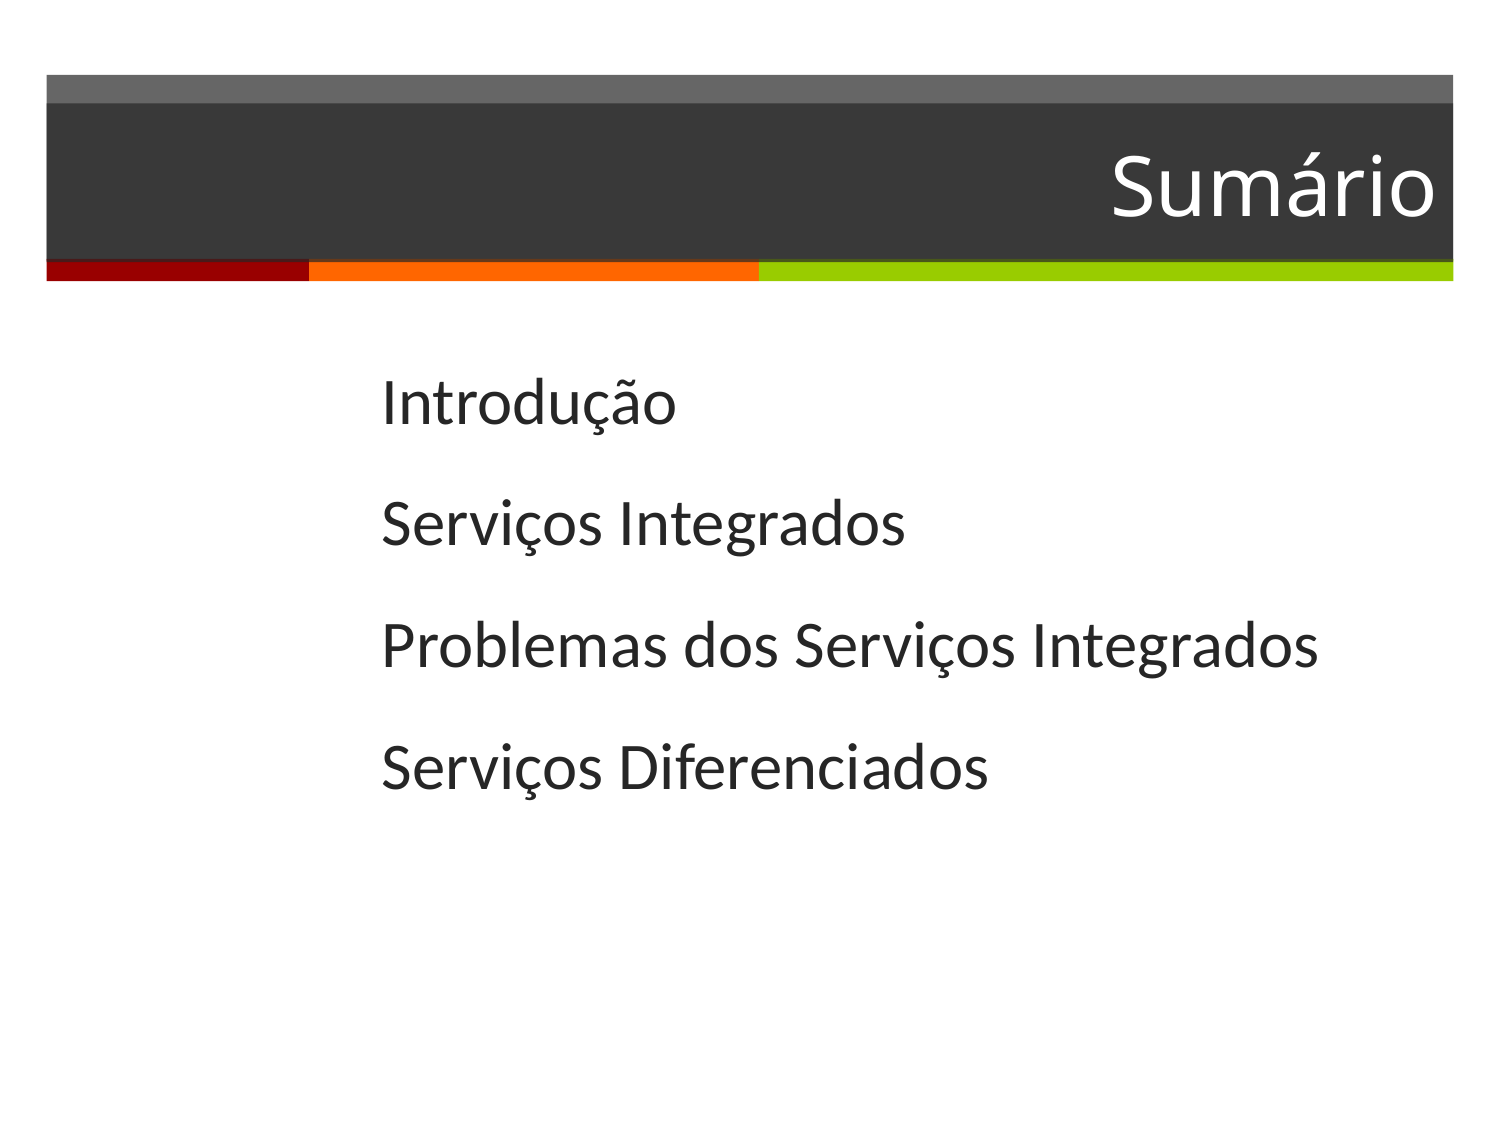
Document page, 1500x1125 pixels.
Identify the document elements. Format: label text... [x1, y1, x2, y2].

list Introdução Serviços Integrados Problemas dos Serviços Integrados Serviços Diferenciados [292, 350, 1454, 1005]
title Sumário [46, 103, 1454, 263]
